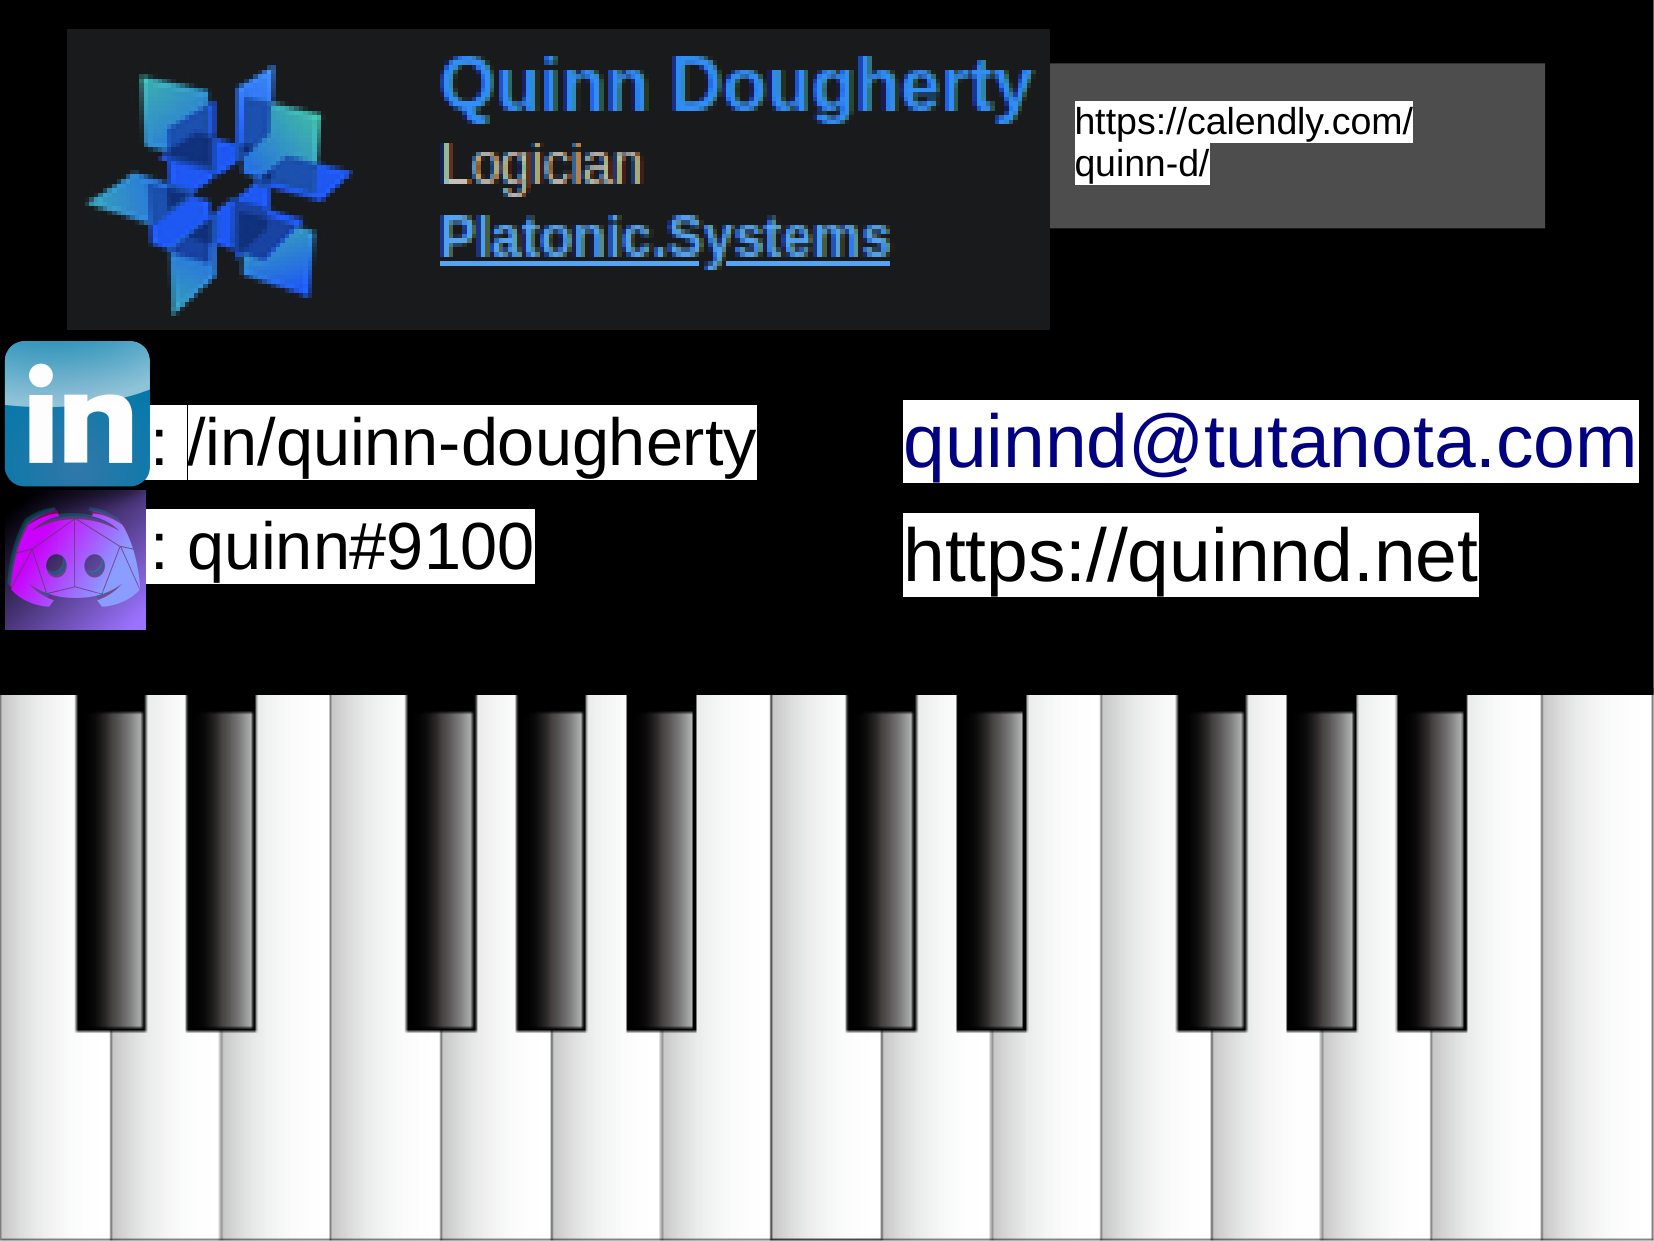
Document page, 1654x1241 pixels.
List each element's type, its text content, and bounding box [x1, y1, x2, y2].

picture [0, 29, 1050, 631]
text_box quinnd@tutanota.com https://quinnd.net [817, 392, 1654, 605]
picture [0, 695, 1654, 1241]
list : /in/quinn-dougherty : quinn#9100 [0, 405, 841, 676]
text_box https://calendly.com/quinn-d/ [1059, 93, 1516, 211]
